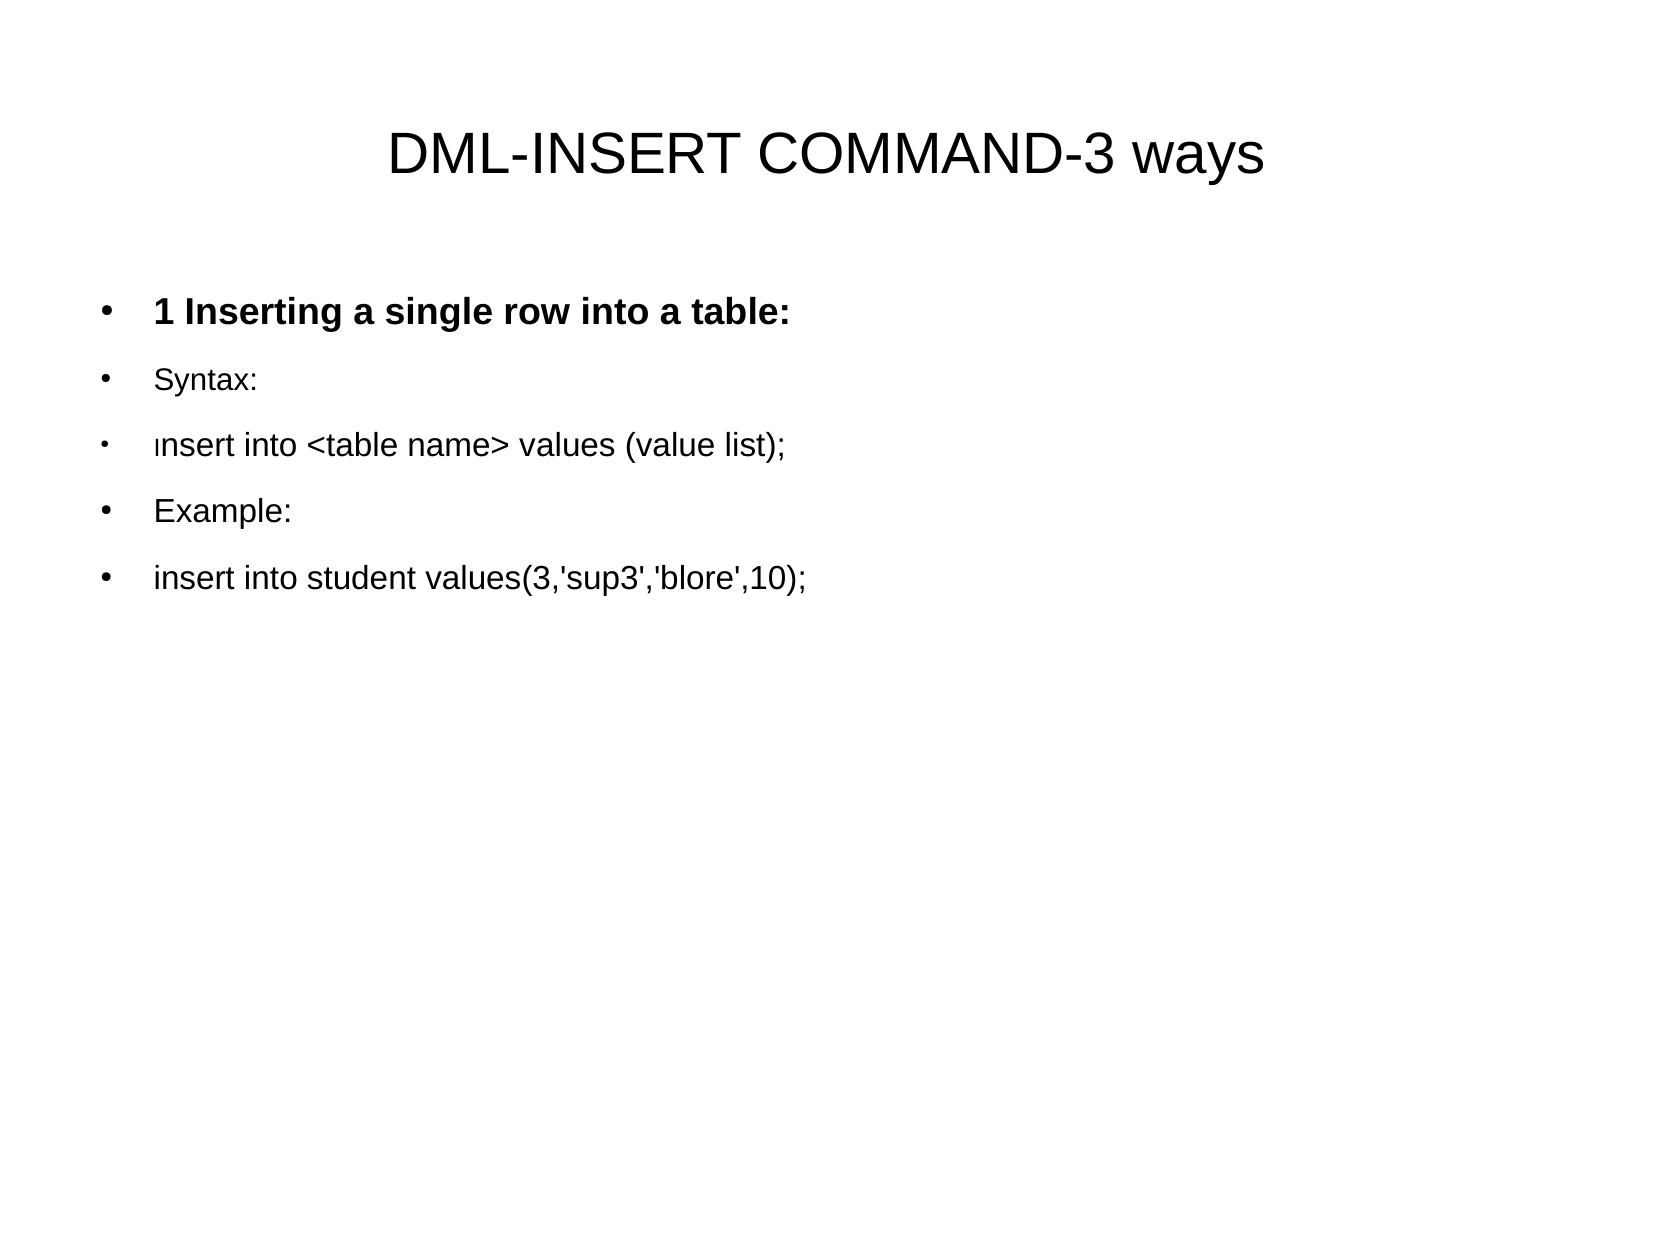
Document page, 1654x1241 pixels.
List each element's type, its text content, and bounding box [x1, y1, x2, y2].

title DML-INSERT COMMAND-3 ways [82, 49, 1571, 257]
list 1 Inserting a single row into a table: Syntax: Insert into <table name> values (value list); Example: insert into student values(3,'sup3','blore',10); [82, 290, 1571, 1010]
